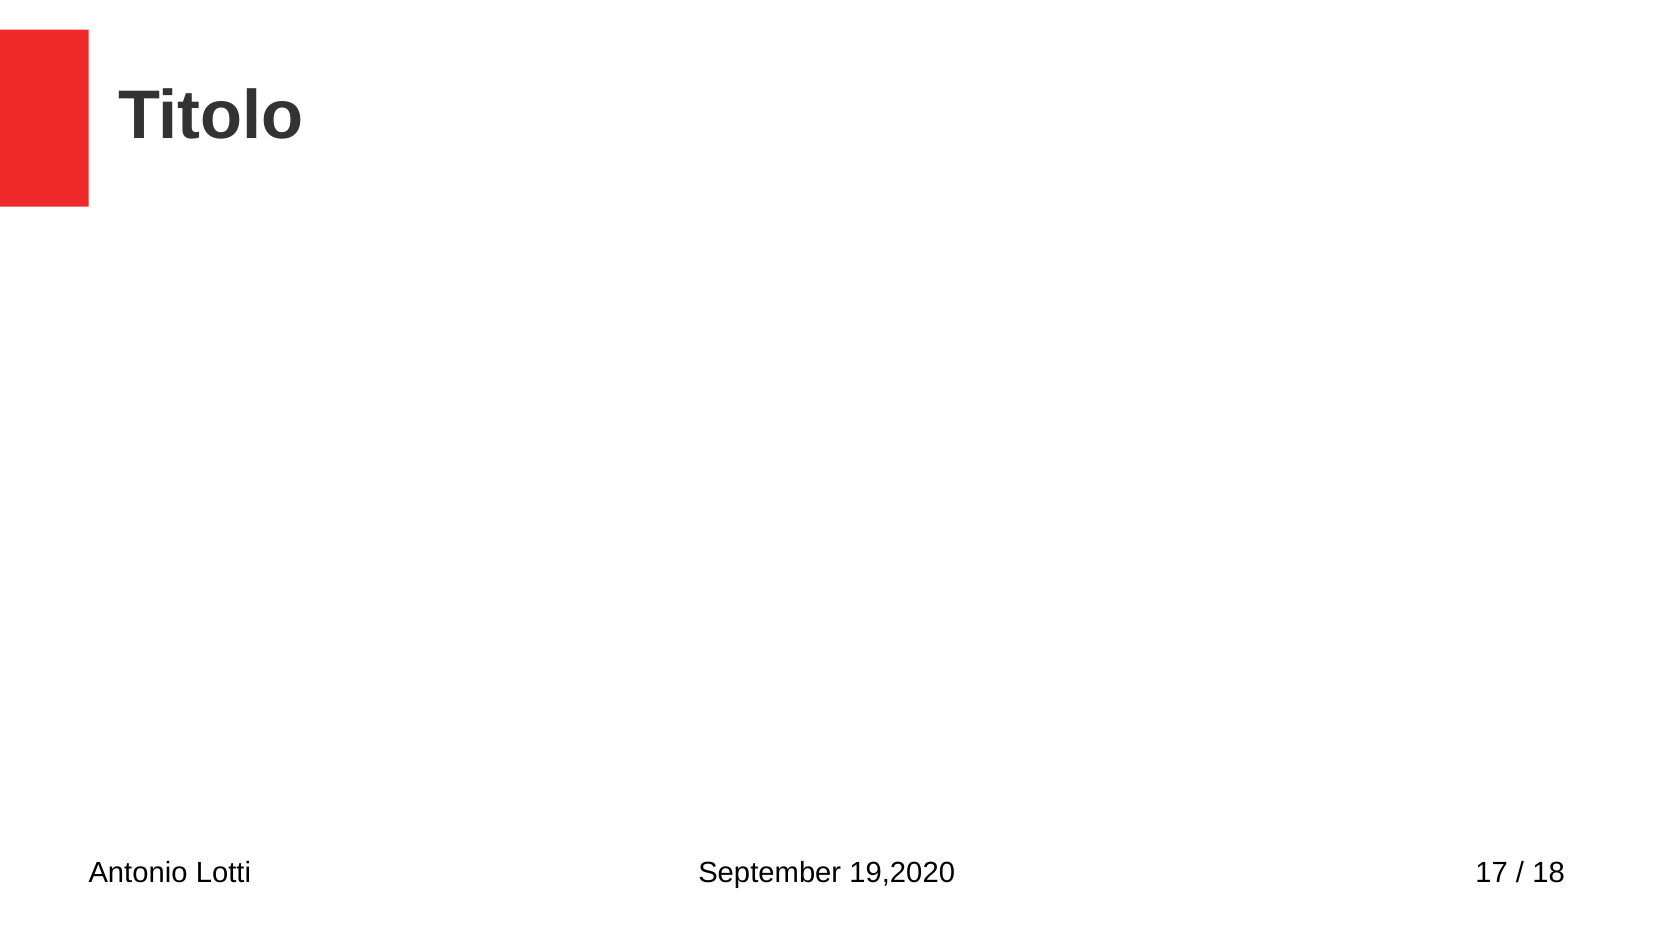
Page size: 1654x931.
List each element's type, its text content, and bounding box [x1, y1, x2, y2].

title Titolo [118, 37, 1571, 193]
